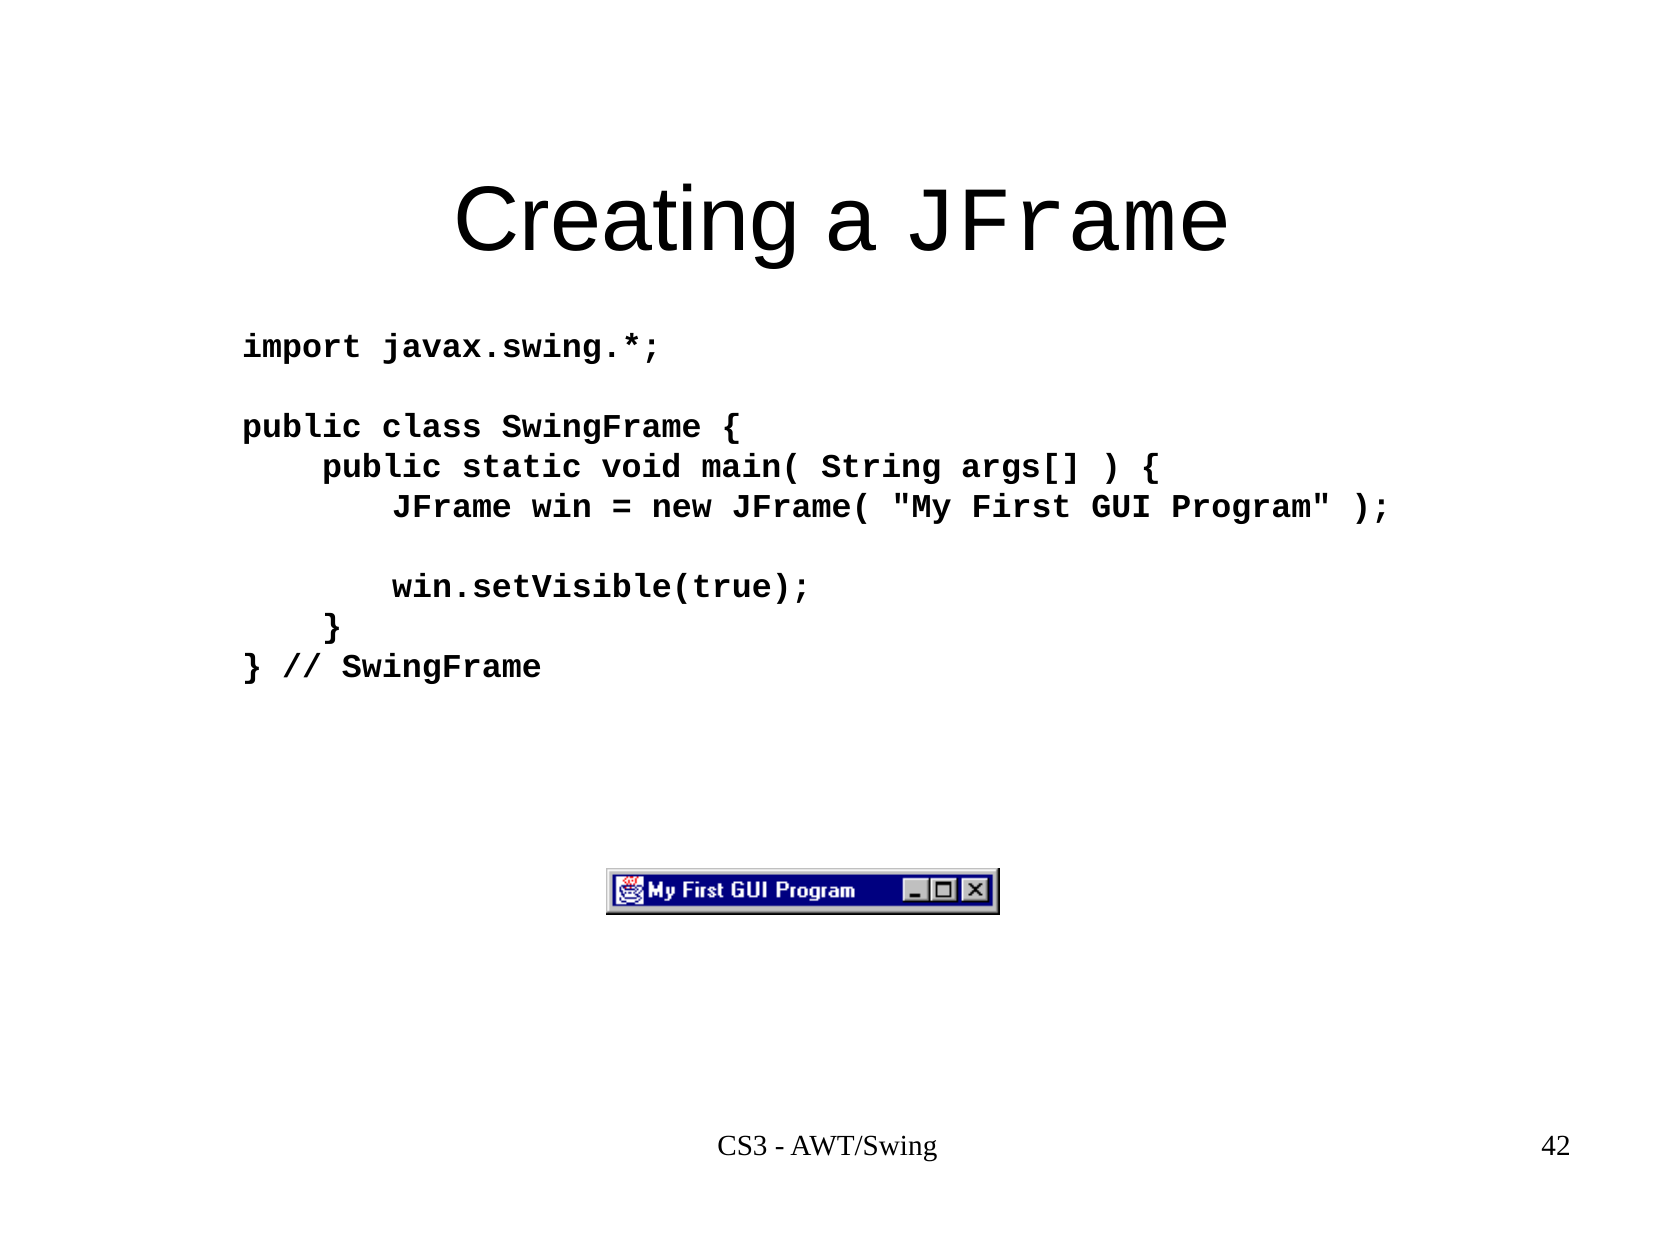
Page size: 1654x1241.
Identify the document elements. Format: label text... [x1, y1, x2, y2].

title Creating a JFrame [124, 110, 1530, 317]
picture [606, 868, 1000, 915]
text_box import javax.swing.*; public class SwingFrame { public static void main( String args[] ) { JFrame win = new JFrame( "My First GUI Program" ); win.setVisible(true); } } // SwingFrame [227, 316, 1408, 692]
